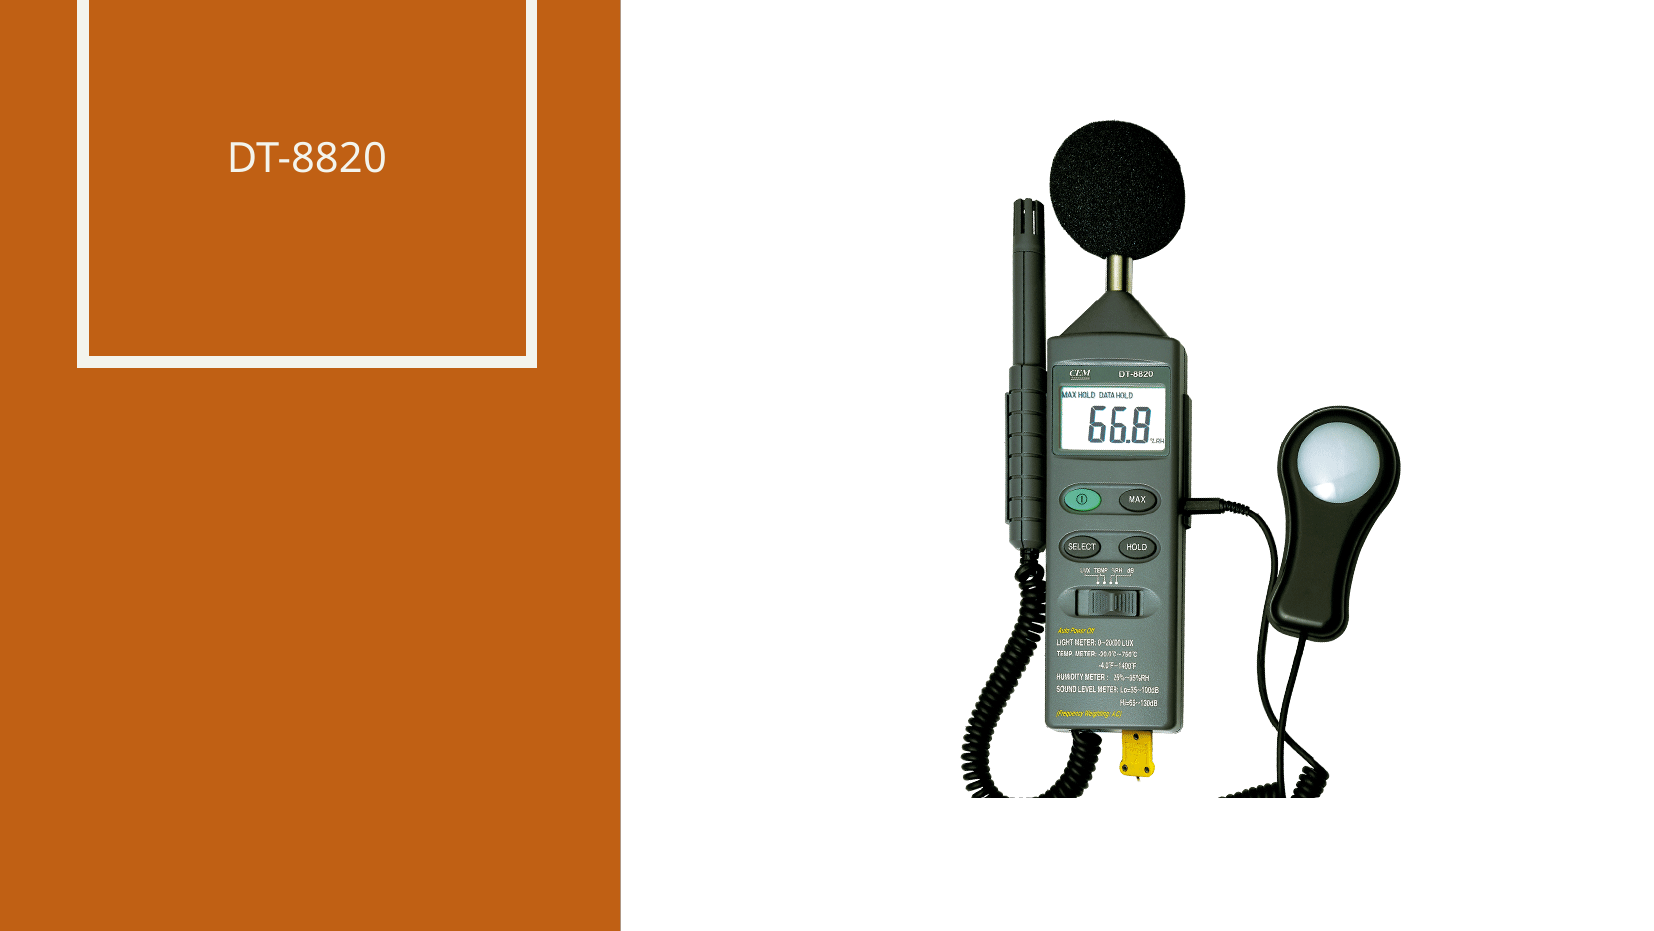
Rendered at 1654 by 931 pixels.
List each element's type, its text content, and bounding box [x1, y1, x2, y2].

picture [0, 0, 1654, 931]
title DT-8820 [82, 0, 532, 362]
